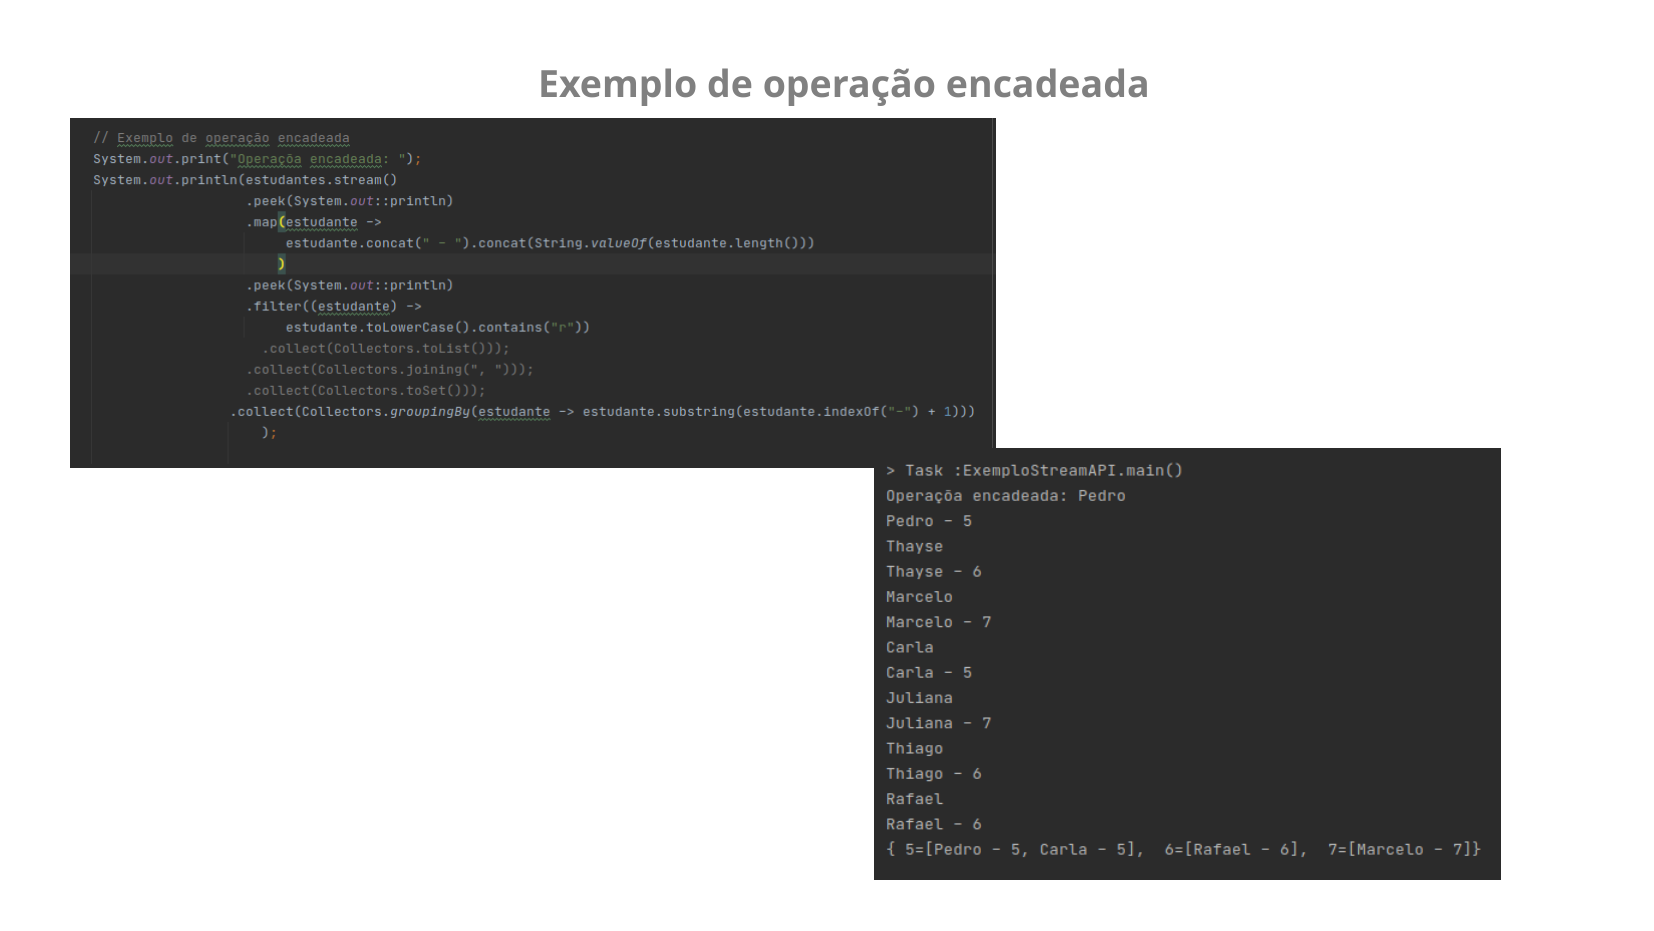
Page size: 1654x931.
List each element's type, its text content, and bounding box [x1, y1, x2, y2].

title Exemplo de operação encadeada [236, 37, 1453, 130]
picture [70, 118, 1501, 880]
